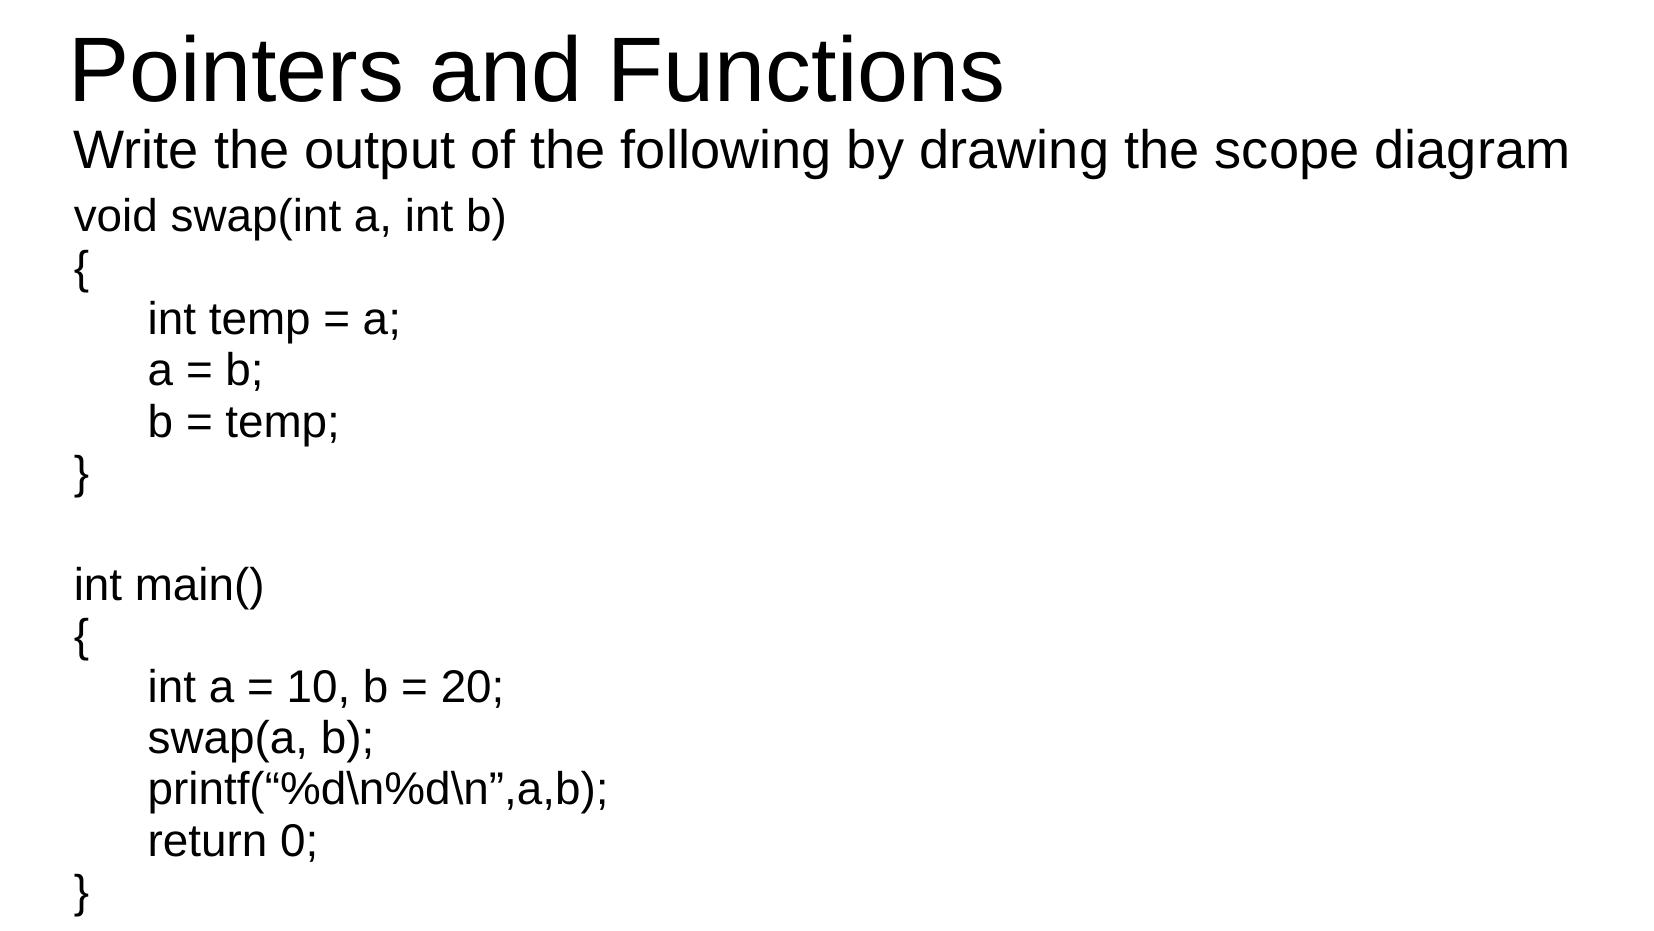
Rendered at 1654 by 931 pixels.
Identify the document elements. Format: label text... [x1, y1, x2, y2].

text_box void swap(int a, int b) { int temp = a; a = b; b = temp; } int main() { int a = 10, b = 20; swap(a, b); printf(“%d\n%d\n”,a,b); return 0; } [59, 183, 827, 925]
text_box Write the output of the following by drawing the scope diagram [59, 112, 1625, 188]
title Pointers and Functions [0, 0, 1282, 148]
